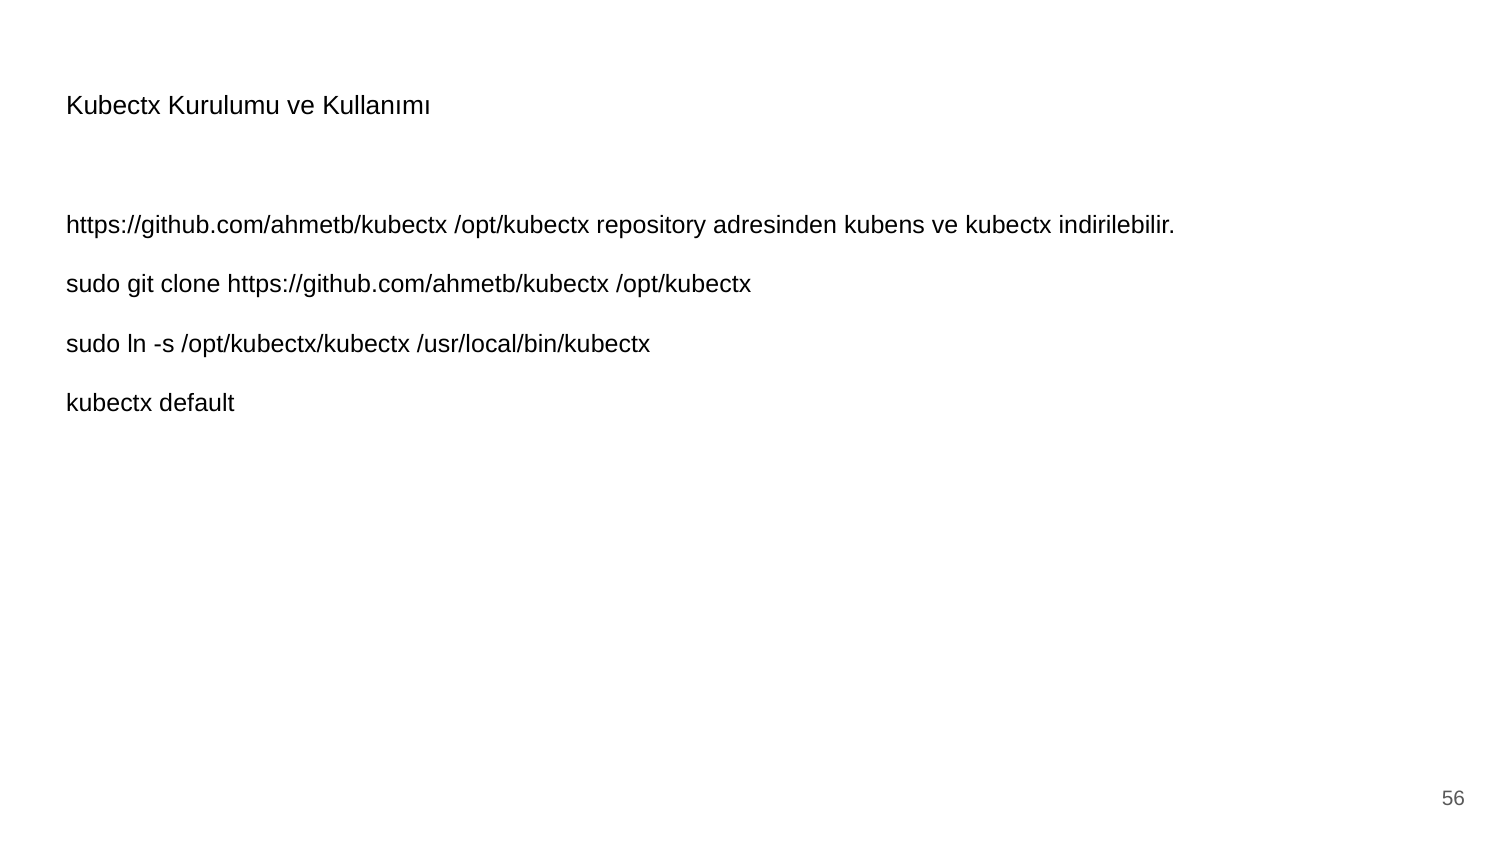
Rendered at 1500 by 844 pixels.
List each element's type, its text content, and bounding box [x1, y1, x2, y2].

list https://github.com/ahmetb/kubectx /opt/kubectx repository adresinden kubens ve kubectx indirilebilir. sudo git clone https://github.com/ahmetb/kubectx /opt/kubectx sudo ln -s /opt/kubectx/kubectx /usr/local/bin/kubectx kubectx default [51, 189, 1449, 750]
slide_number <number> [1389, 764, 1480, 830]
title Kubectx Kurulumu ve Kullanımı [51, 72, 1449, 167]
